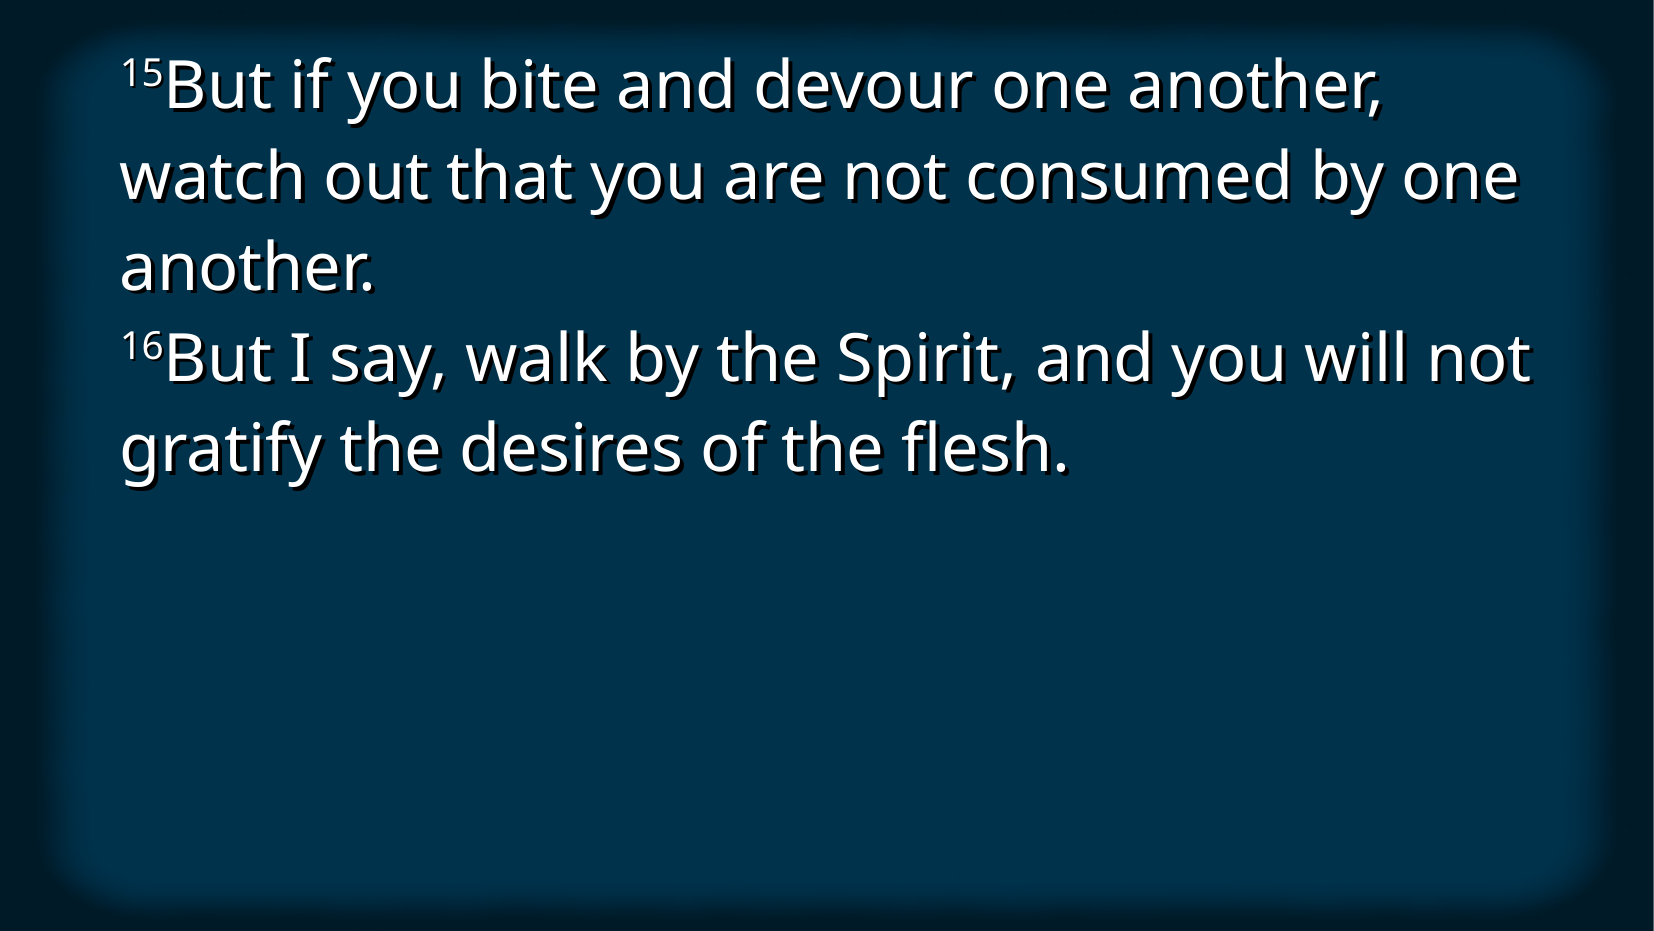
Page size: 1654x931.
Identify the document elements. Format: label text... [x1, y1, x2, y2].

picture [0, 0, 1654, 931]
text_box 15But if you bite and devour one another, watch out that you are not consumed by one another. 16But I say, walk by the Spirit, and you will not gratify the desires of the flesh. [105, 30, 1561, 400]
